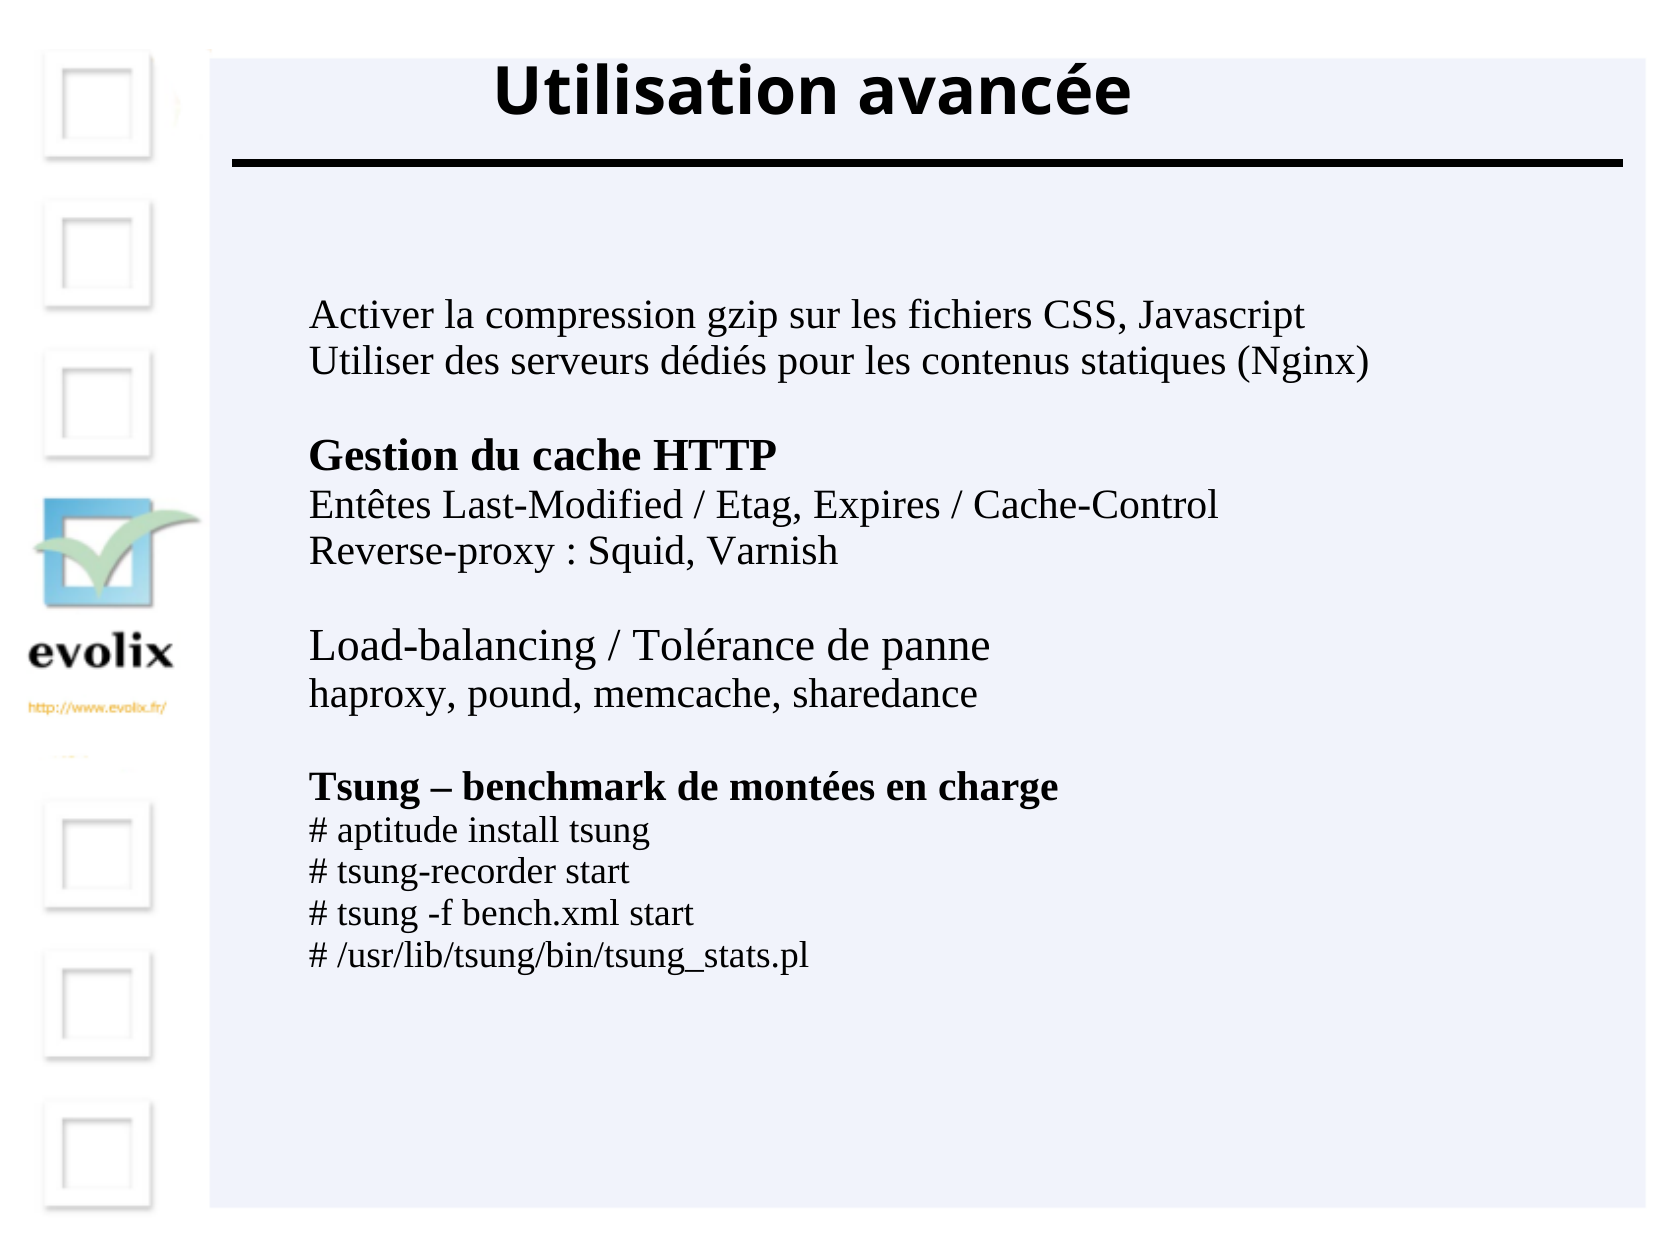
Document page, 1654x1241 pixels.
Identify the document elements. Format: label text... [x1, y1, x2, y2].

subtitle Activer la compression gzip sur les fichiers CSS, Javascript Utiliser des serveurs dédiés pour les contenus statiques (Nginx) Gestion du cache HTTP Entêtes Last-Modified / Etag, Expires / Cache-Control Reverse-proxy : Squid, Varnish Load-balancing / Tolérance de panne haproxy, pound, memcache, sharedance Tsung – benchmark de montées en charge # aptitude install tsung # tsung-recorder start # tsung -f bench.xml start # /usr/lib/tsung/bin/tsung_stats.pl [233, 181, 1626, 1030]
title Utilisation avancée [22, 27, 1604, 151]
picture [0, 49, 1654, 1218]
